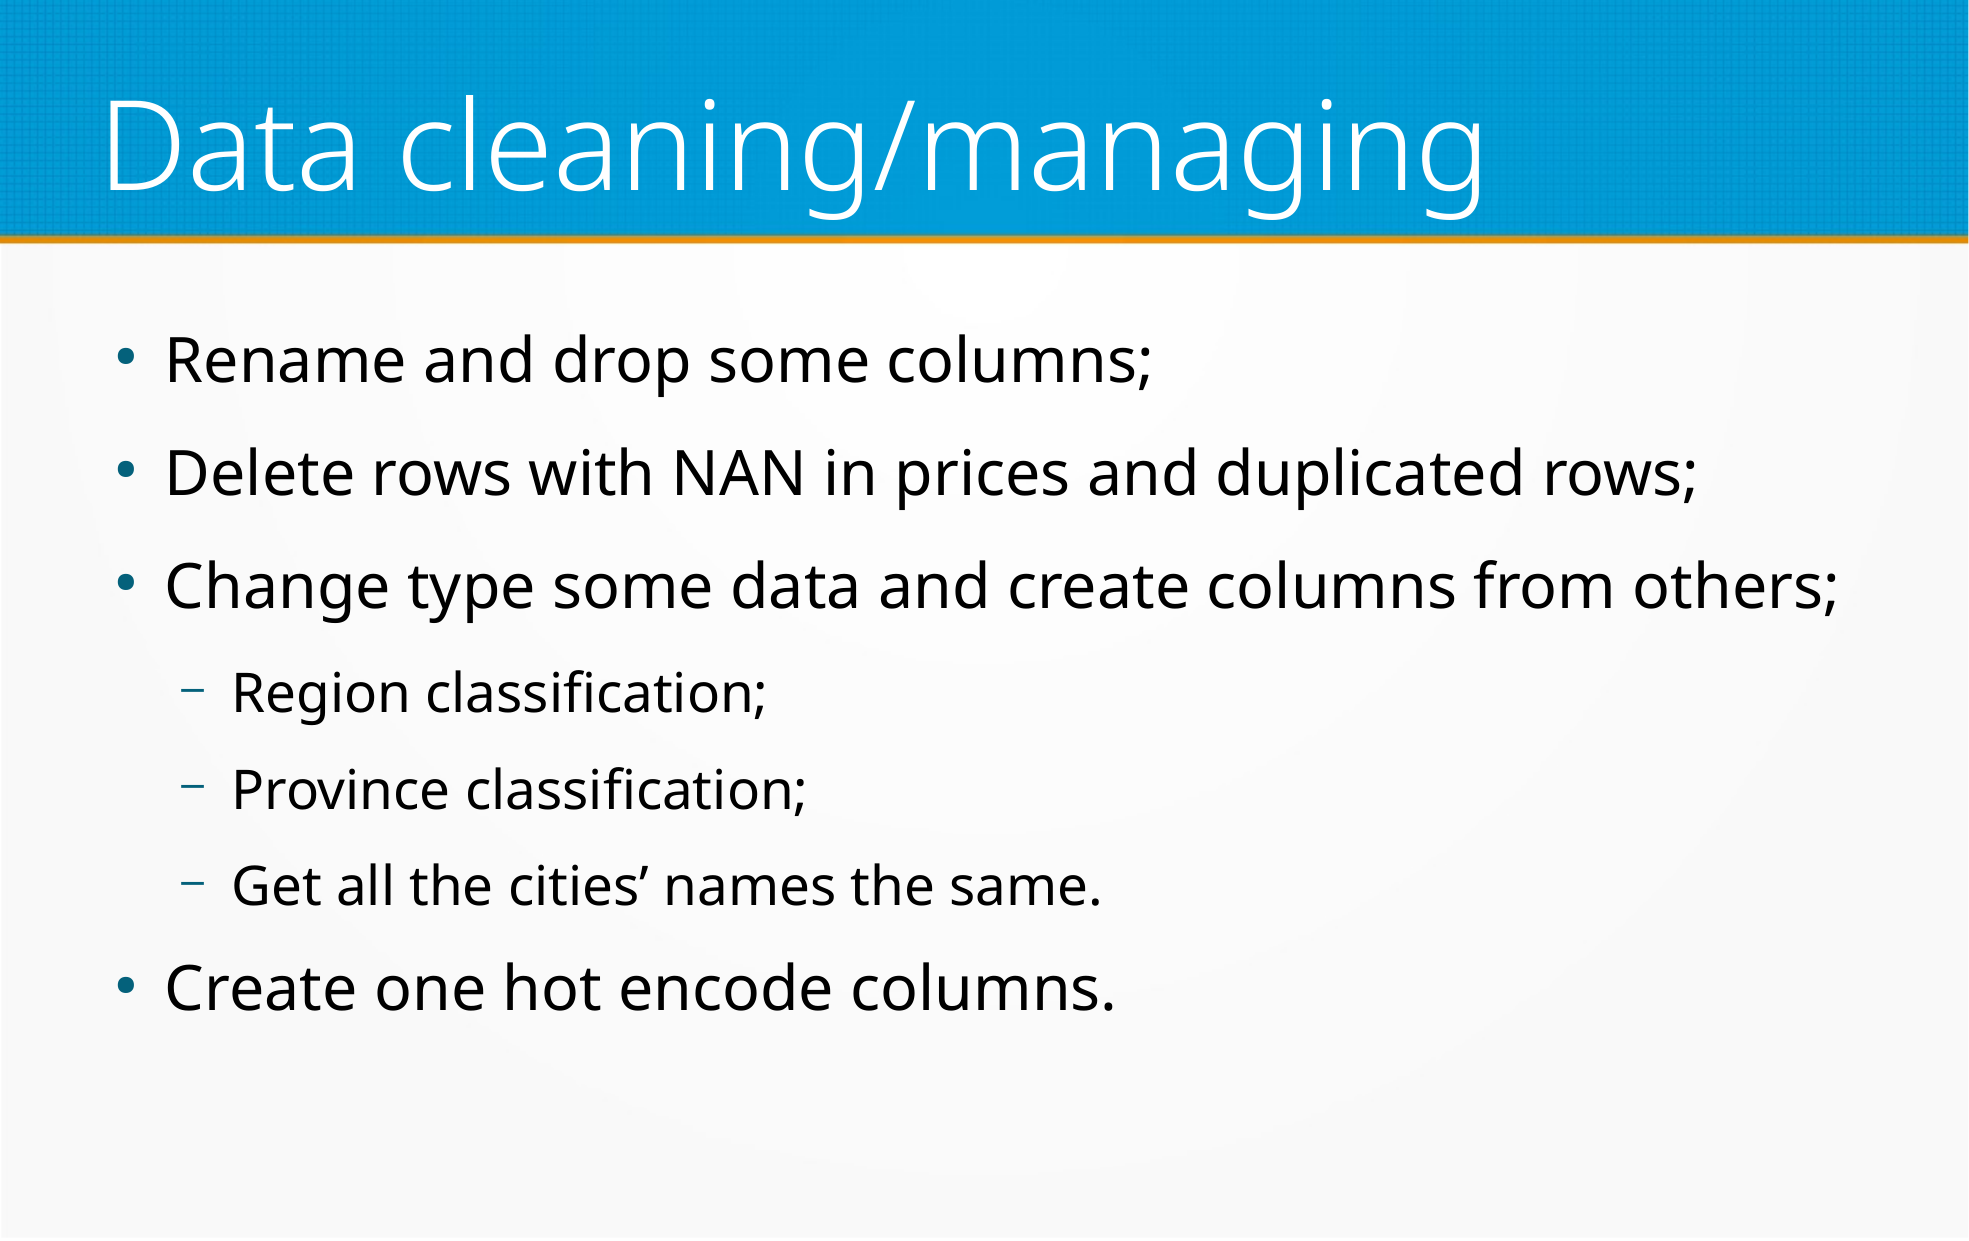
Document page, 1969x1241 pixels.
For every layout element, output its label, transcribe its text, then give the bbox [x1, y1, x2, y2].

picture [0, 233, 1969, 1241]
title Data cleaning/managing [98, 19, 1870, 227]
list Rename and drop some columns; Delete rows with NAN in prices and duplicated rows; Change type some data and create columns from others; Region classification; Province classification; Get all the cities’ names the same. Create one hot encode columns. [98, 315, 1861, 1081]
